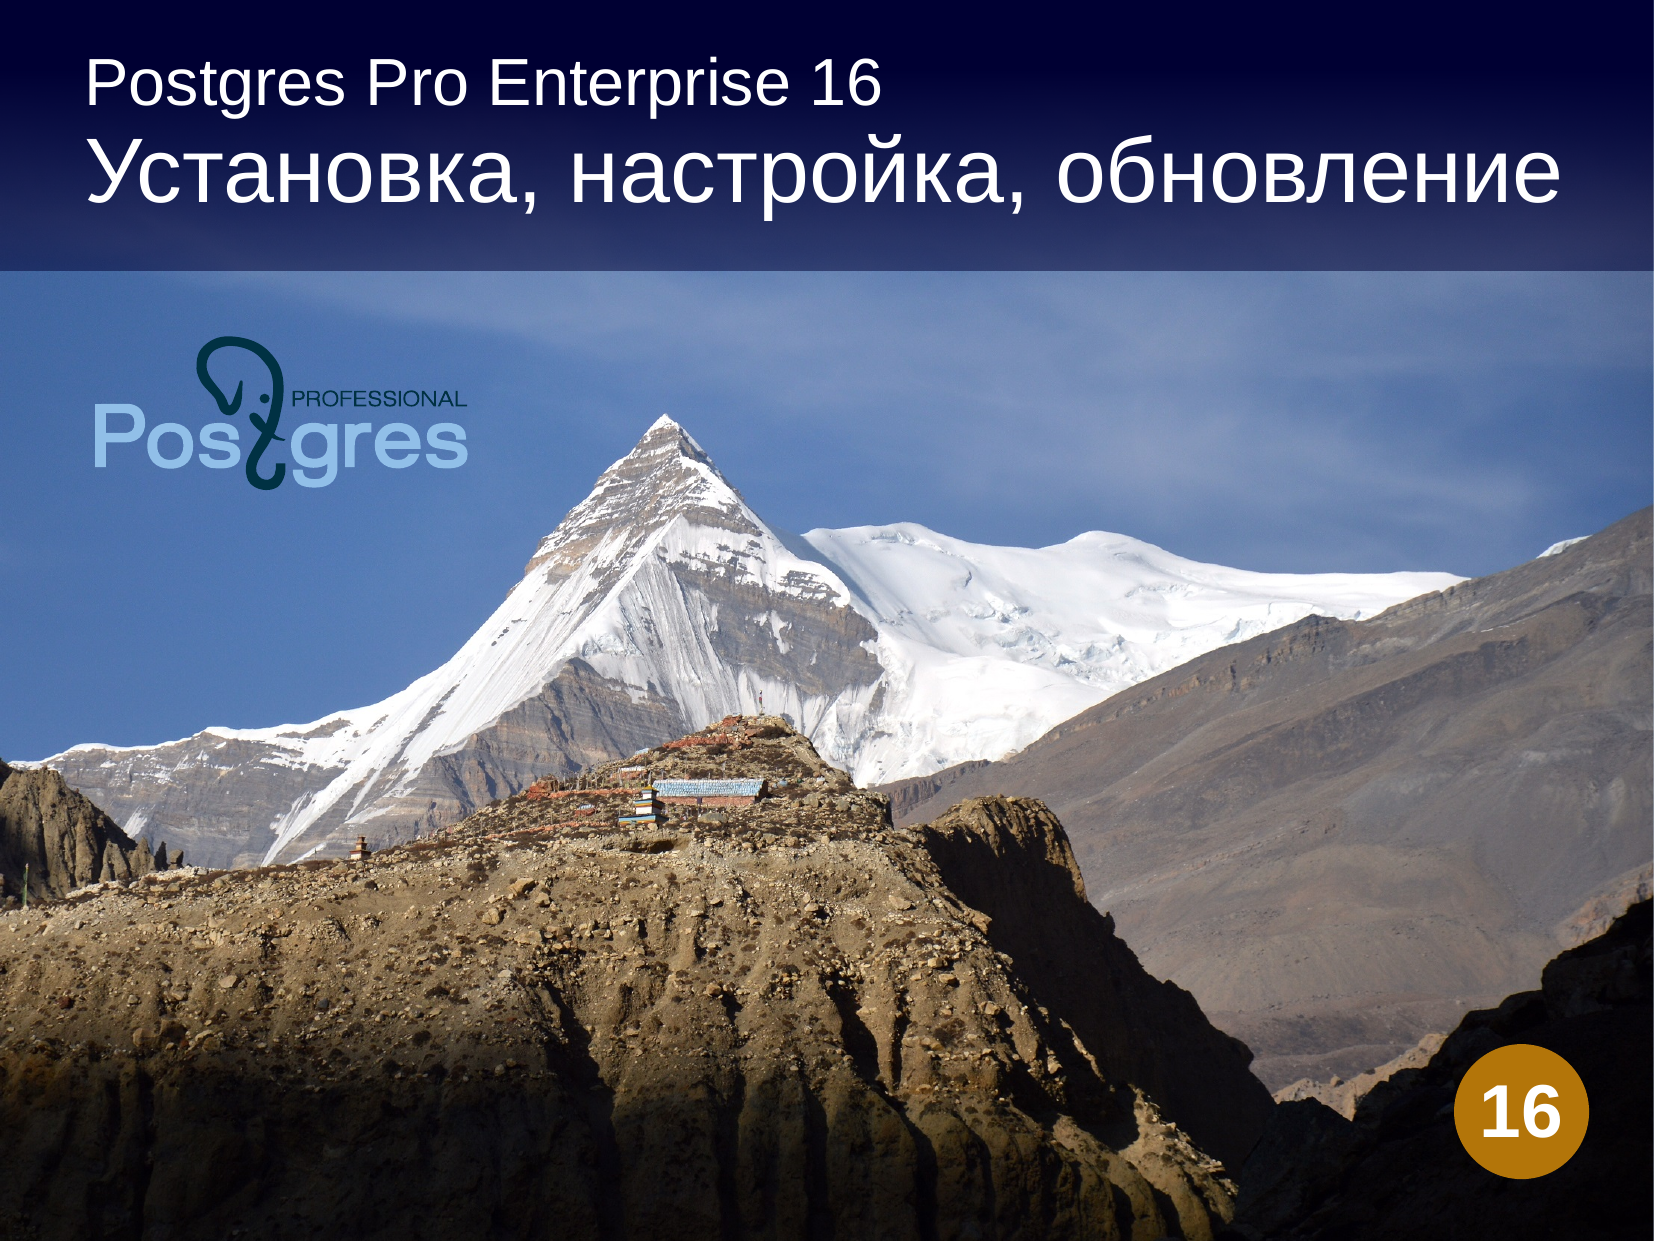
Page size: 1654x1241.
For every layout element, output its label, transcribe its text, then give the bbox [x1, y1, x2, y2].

text_box 16 [1454, 1044, 1590, 1180]
title Postgres Pro Enterprise 16 Установка, настройка, обновление [84, 44, 1636, 251]
picture [0, 271, 1654, 1241]
